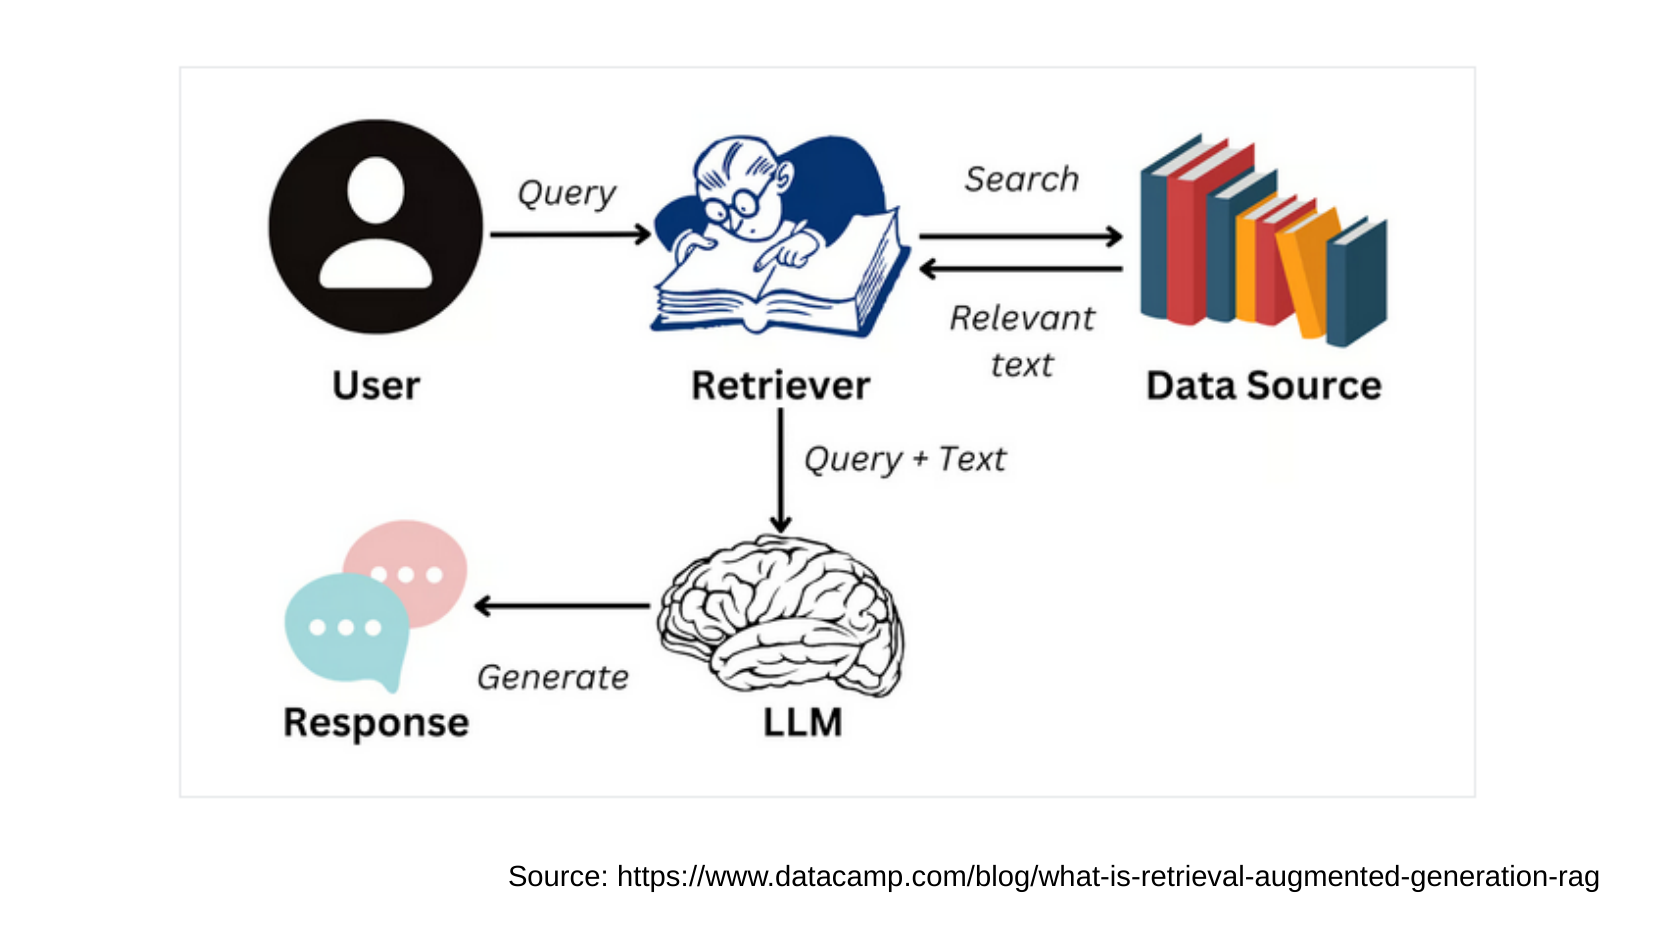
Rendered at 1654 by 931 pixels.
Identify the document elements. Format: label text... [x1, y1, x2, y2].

text_box Source: https://www.datacamp.com/blog/what-is-retrieval-augmented-generation-rag [493, 852, 1654, 918]
picture [160, 53, 1502, 820]
